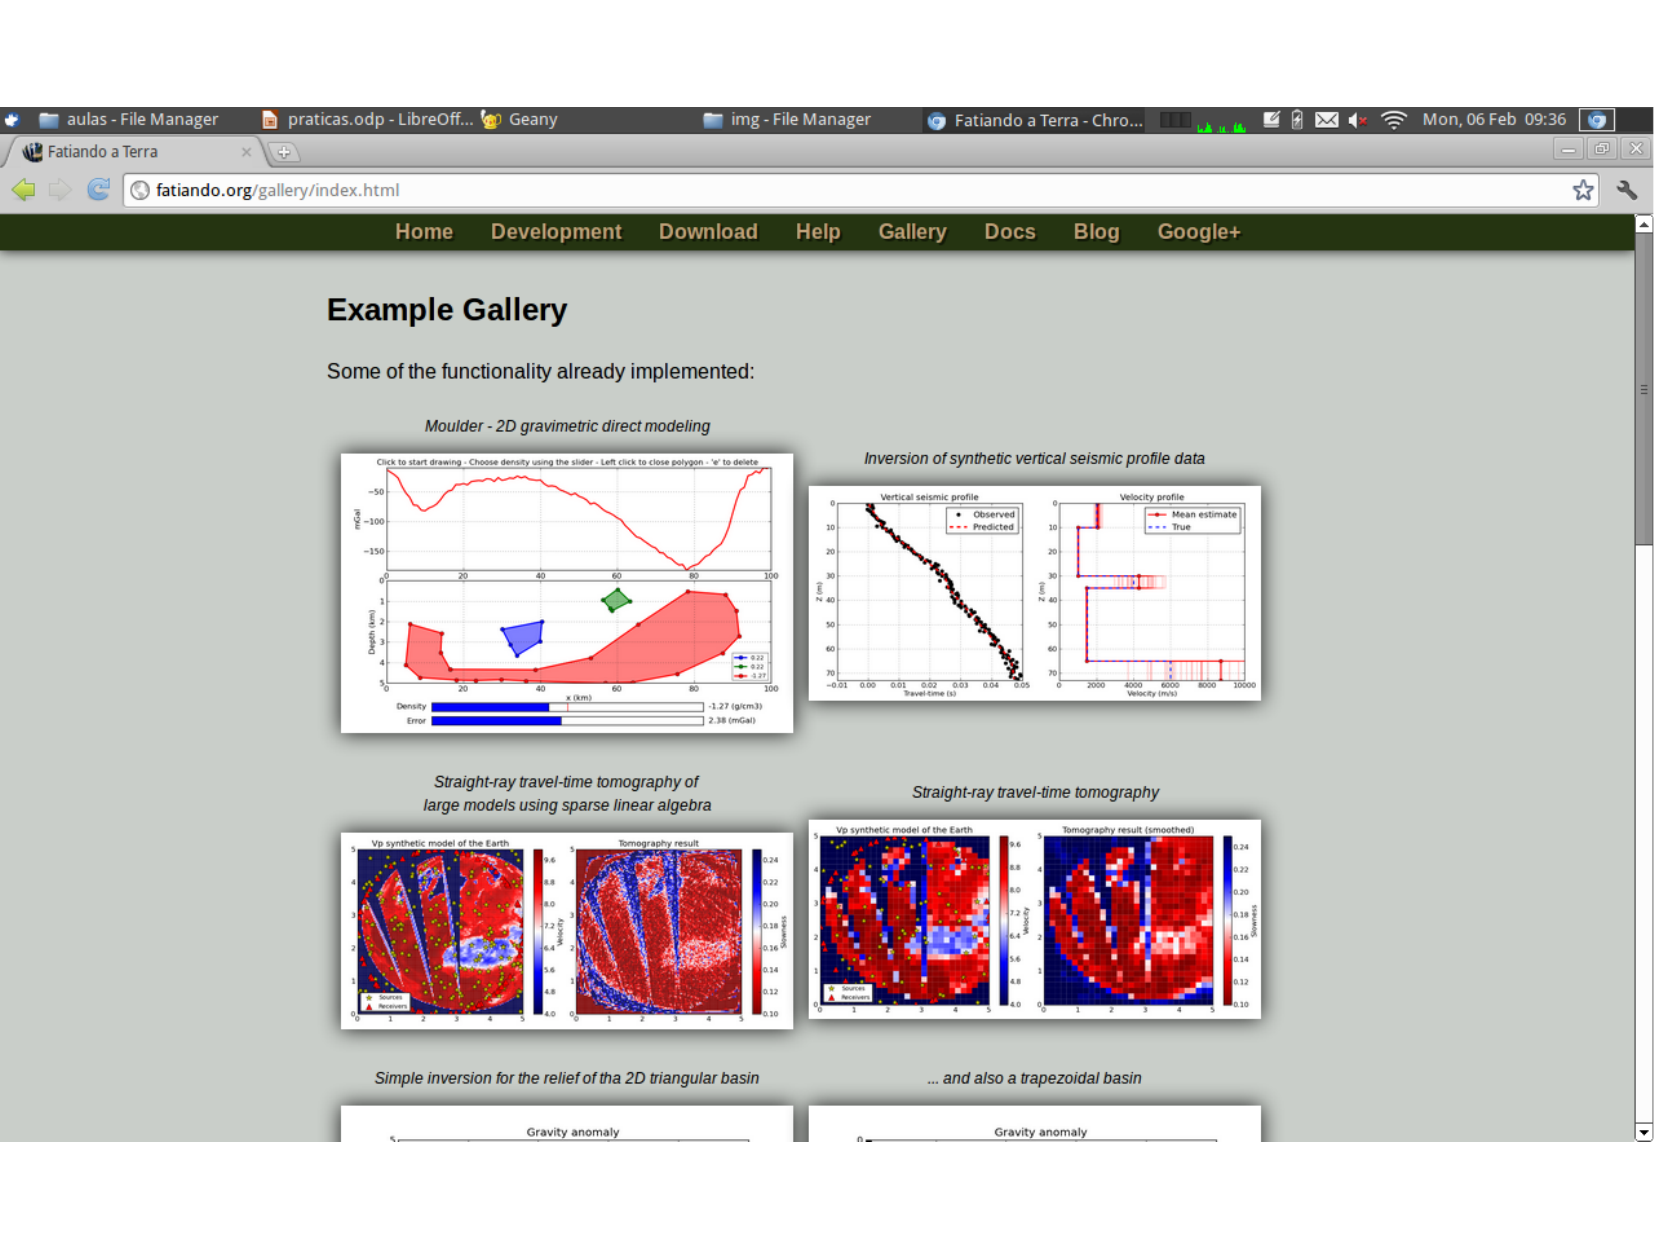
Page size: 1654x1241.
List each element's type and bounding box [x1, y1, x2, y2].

picture [0, 107, 1654, 1142]
